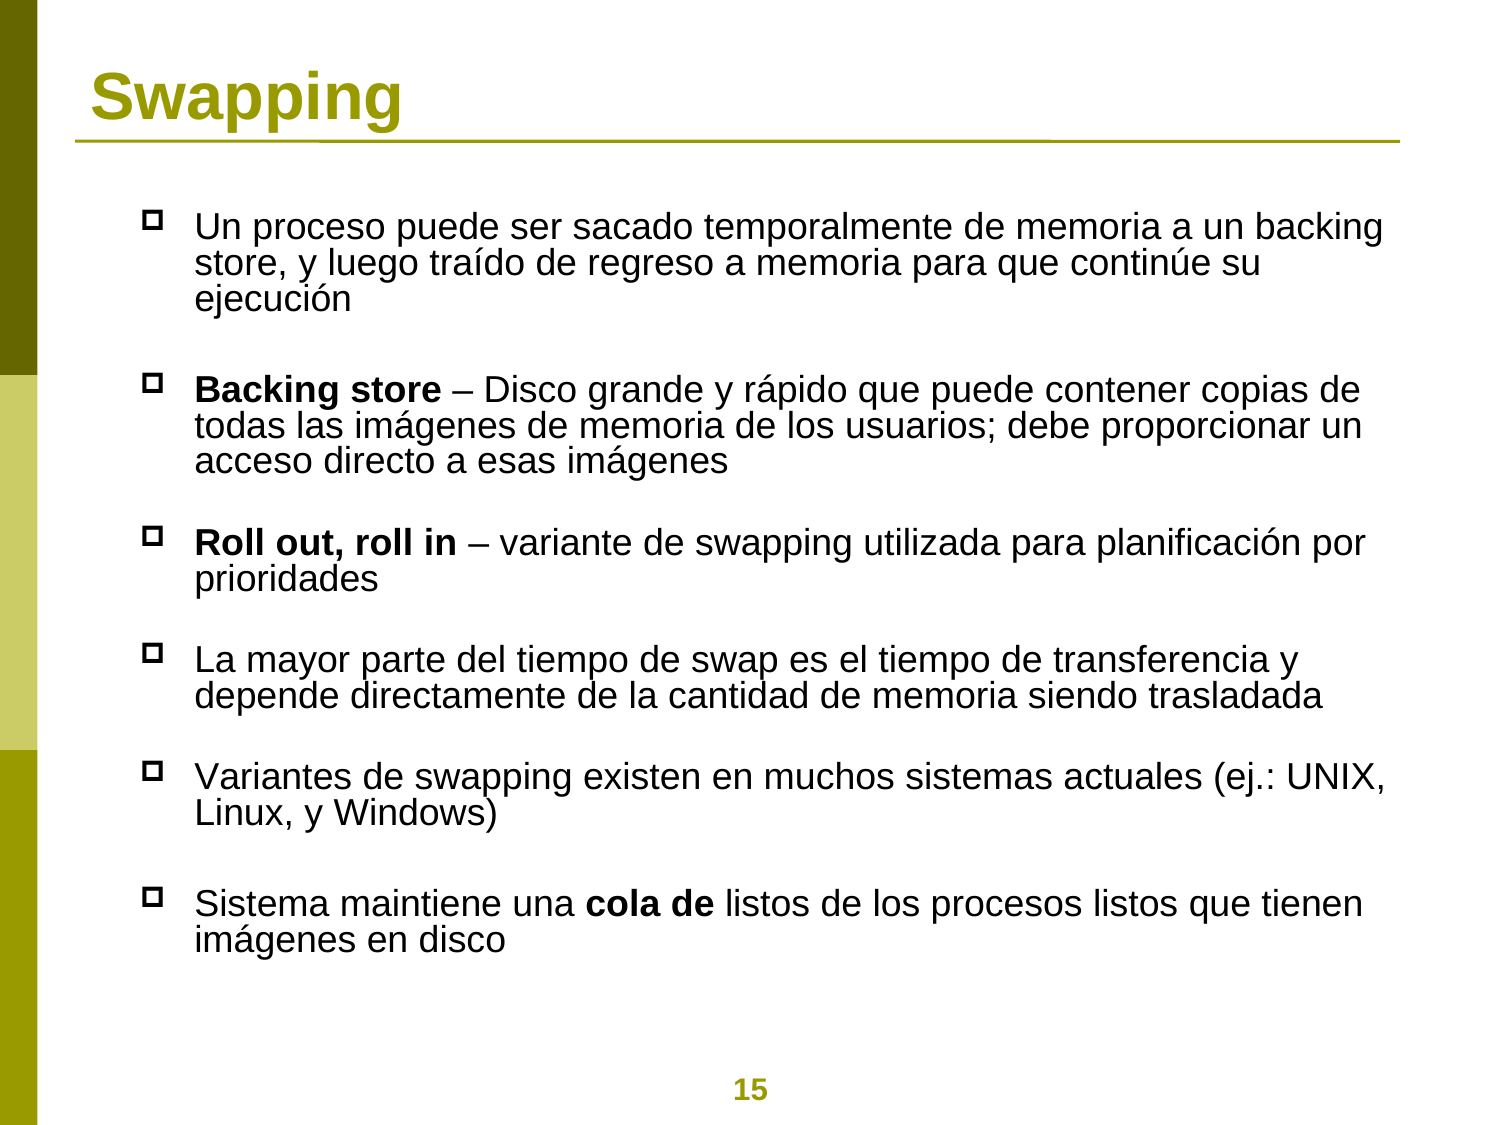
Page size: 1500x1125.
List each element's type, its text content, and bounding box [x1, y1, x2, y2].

text_box Swapping [75, 45, 1426, 141]
text_box Un proceso puede ser sacado temporalmente de memoria a un backing store, y luego traído de regreso a memoria para que continúe su ejecución Backing store – Disco grande y rápido que puede contener copias de todas las imágenes de memoria de los usuarios; debe proporcionar un acceso directo a esas imágenes Roll out, roll in – variante de swapping utilizada para planificación por prioridades La mayor parte del tiempo de swap es el tiempo de transferencia y depende directamente de la cantidad de memoria siendo trasladada Variantes de swapping existen en muchos sistemas actuales (ej.: UNIX, Linux, y Windows) Sistema maintiene una cola de listos de los procesos listos que tienen imágenes en disco [124, 203, 1431, 999]
